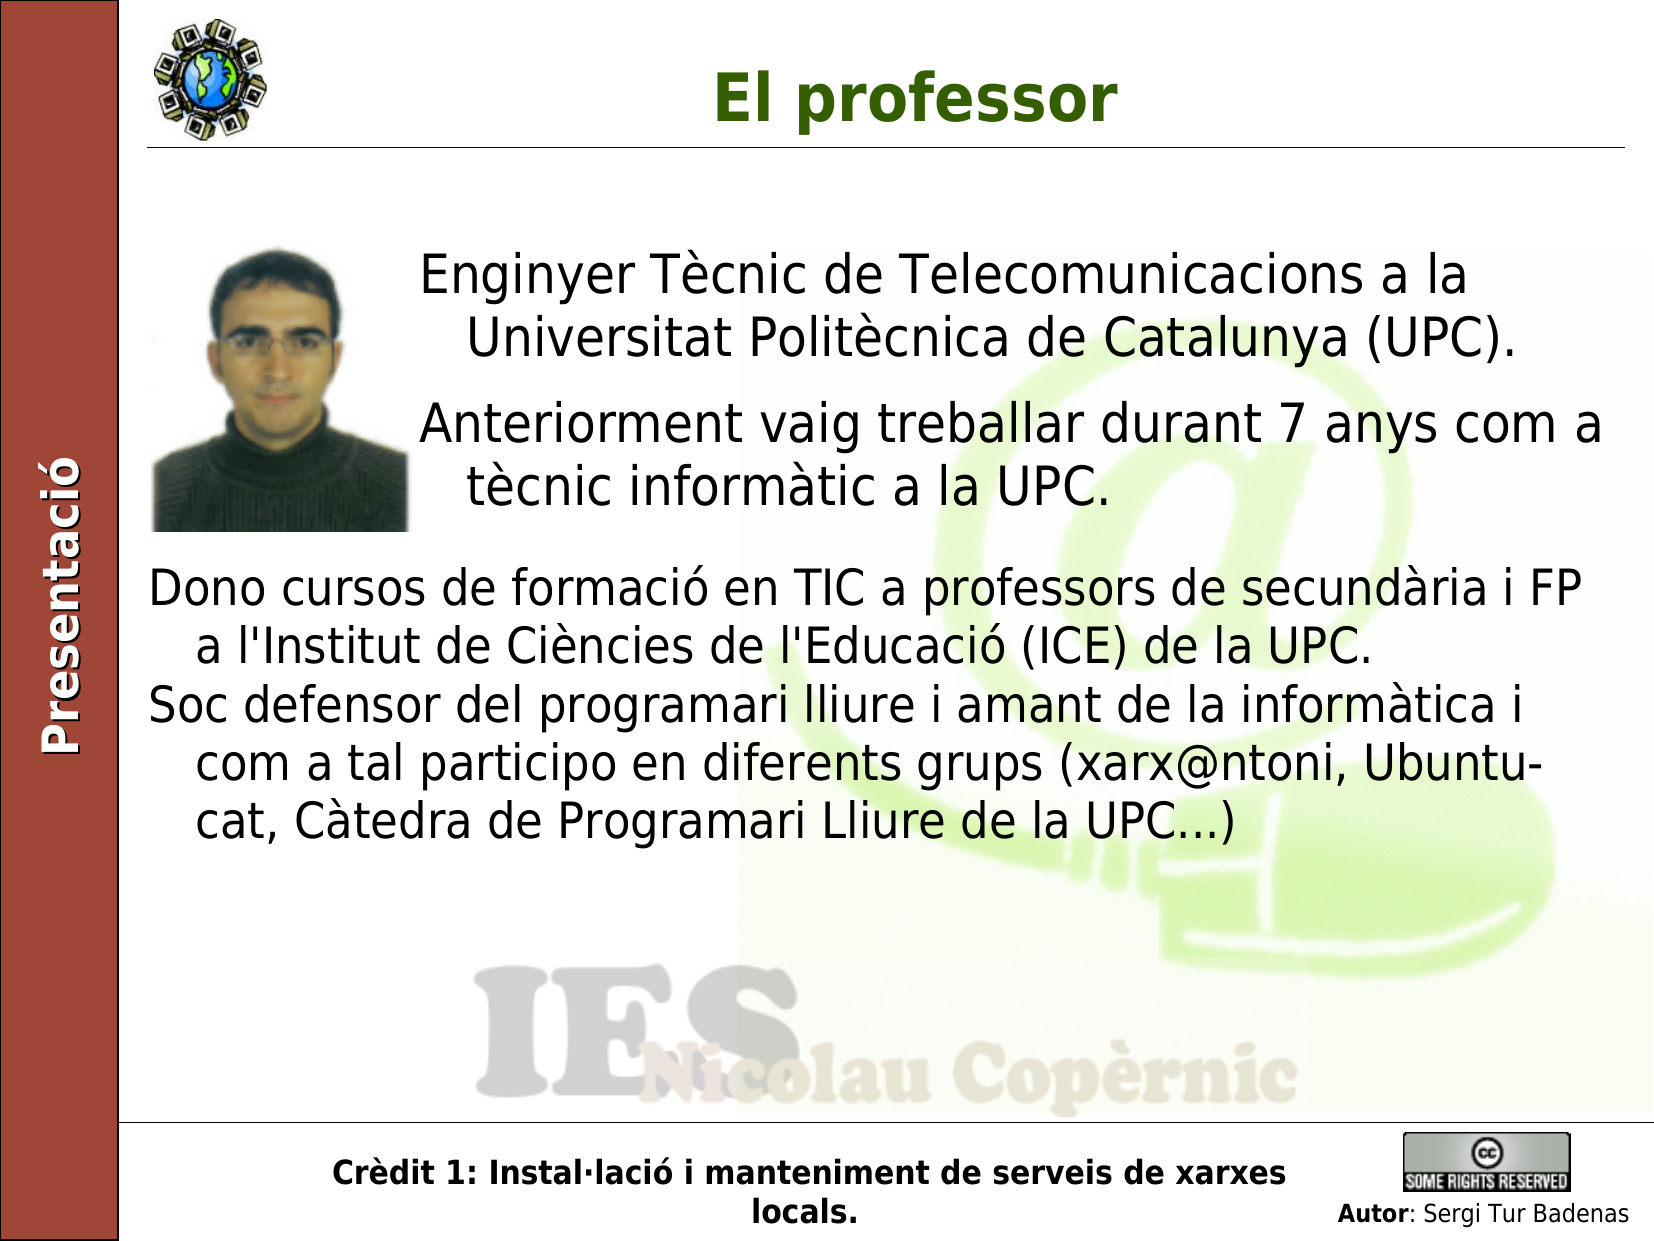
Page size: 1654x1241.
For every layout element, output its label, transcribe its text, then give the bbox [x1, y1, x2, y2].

picture [154, 19, 268, 142]
picture [466, 252, 1654, 1117]
picture [1403, 1132, 1571, 1192]
picture [147, 241, 412, 532]
list Enginyer Tècnic de Telecomunicacions a la Universitat Politècnica de Catalunya (UPC). Anteriorment vaig treballar durant 7 anys com a tècnic informàtic a la UPC. [324, 242, 1636, 1078]
text_box Dono cursos de formació en TIC a professors de secundària i FP a l'Institut de Ciències de l'Educació (ICE) de la UPC. Soc defensor del programari lliure i amant de la informàtica i com a tal participo en diferents grups (xarx@ntoni, Ubuntu-cat, Càtedra de Programari Lliure de la UPC...) [39, 551, 1601, 917]
title El professor [171, 49, 1654, 148]
